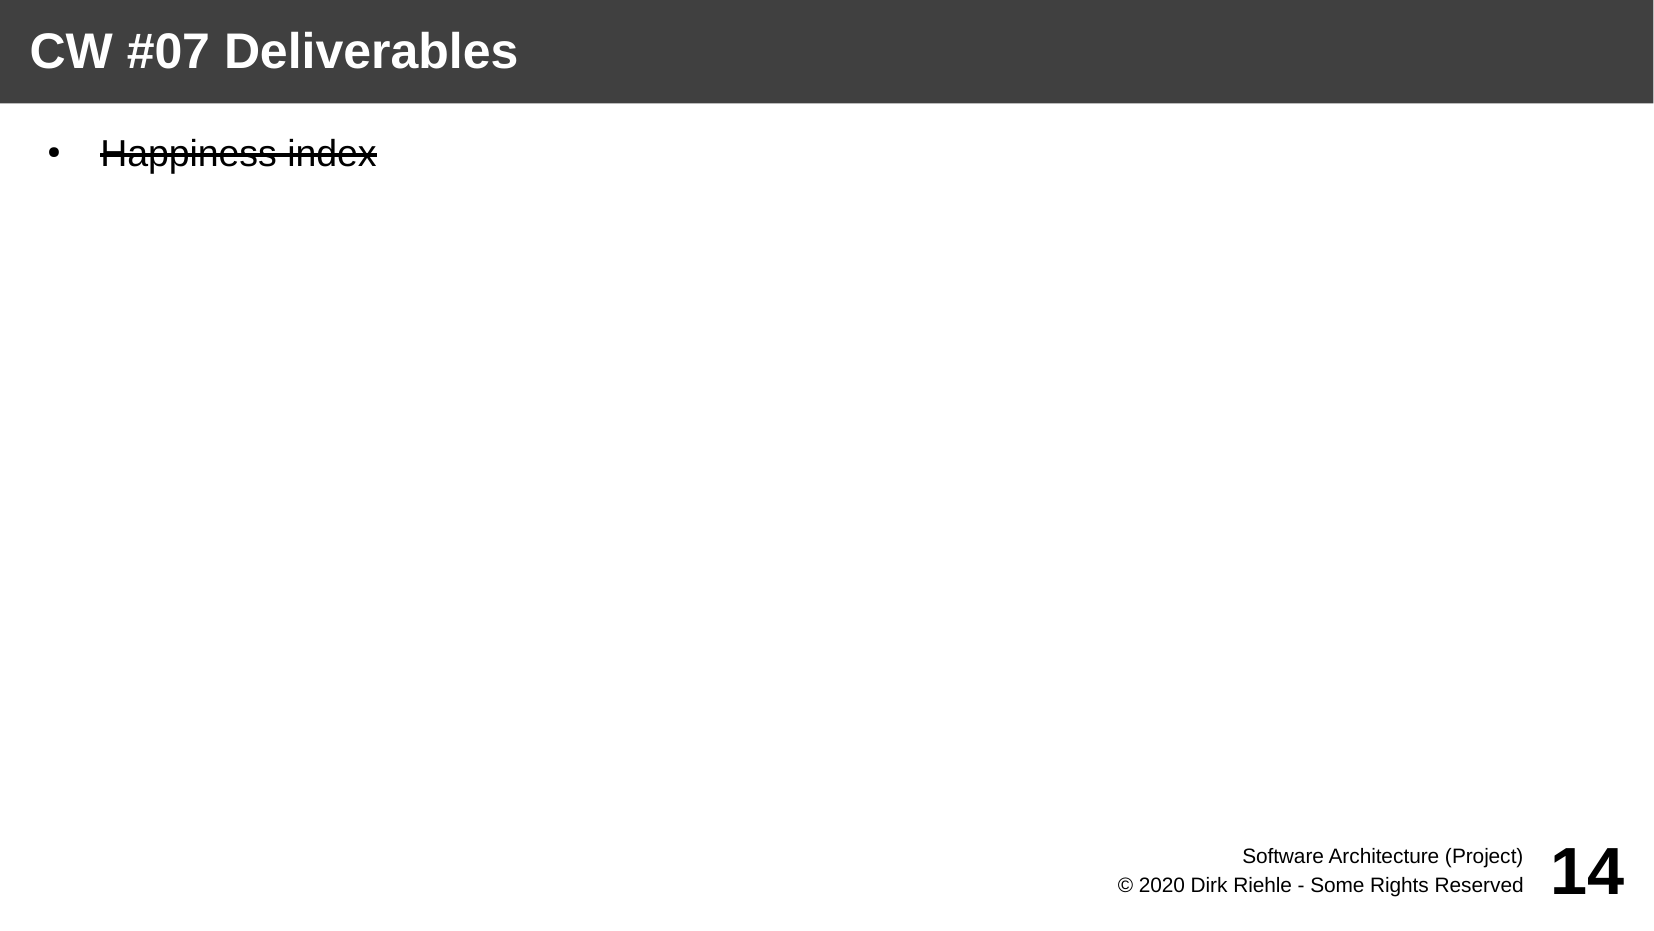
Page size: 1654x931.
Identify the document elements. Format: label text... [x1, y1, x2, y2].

list Happiness index [29, 132, 1625, 813]
title CW #07 Deliverables [0, 0, 1654, 104]
